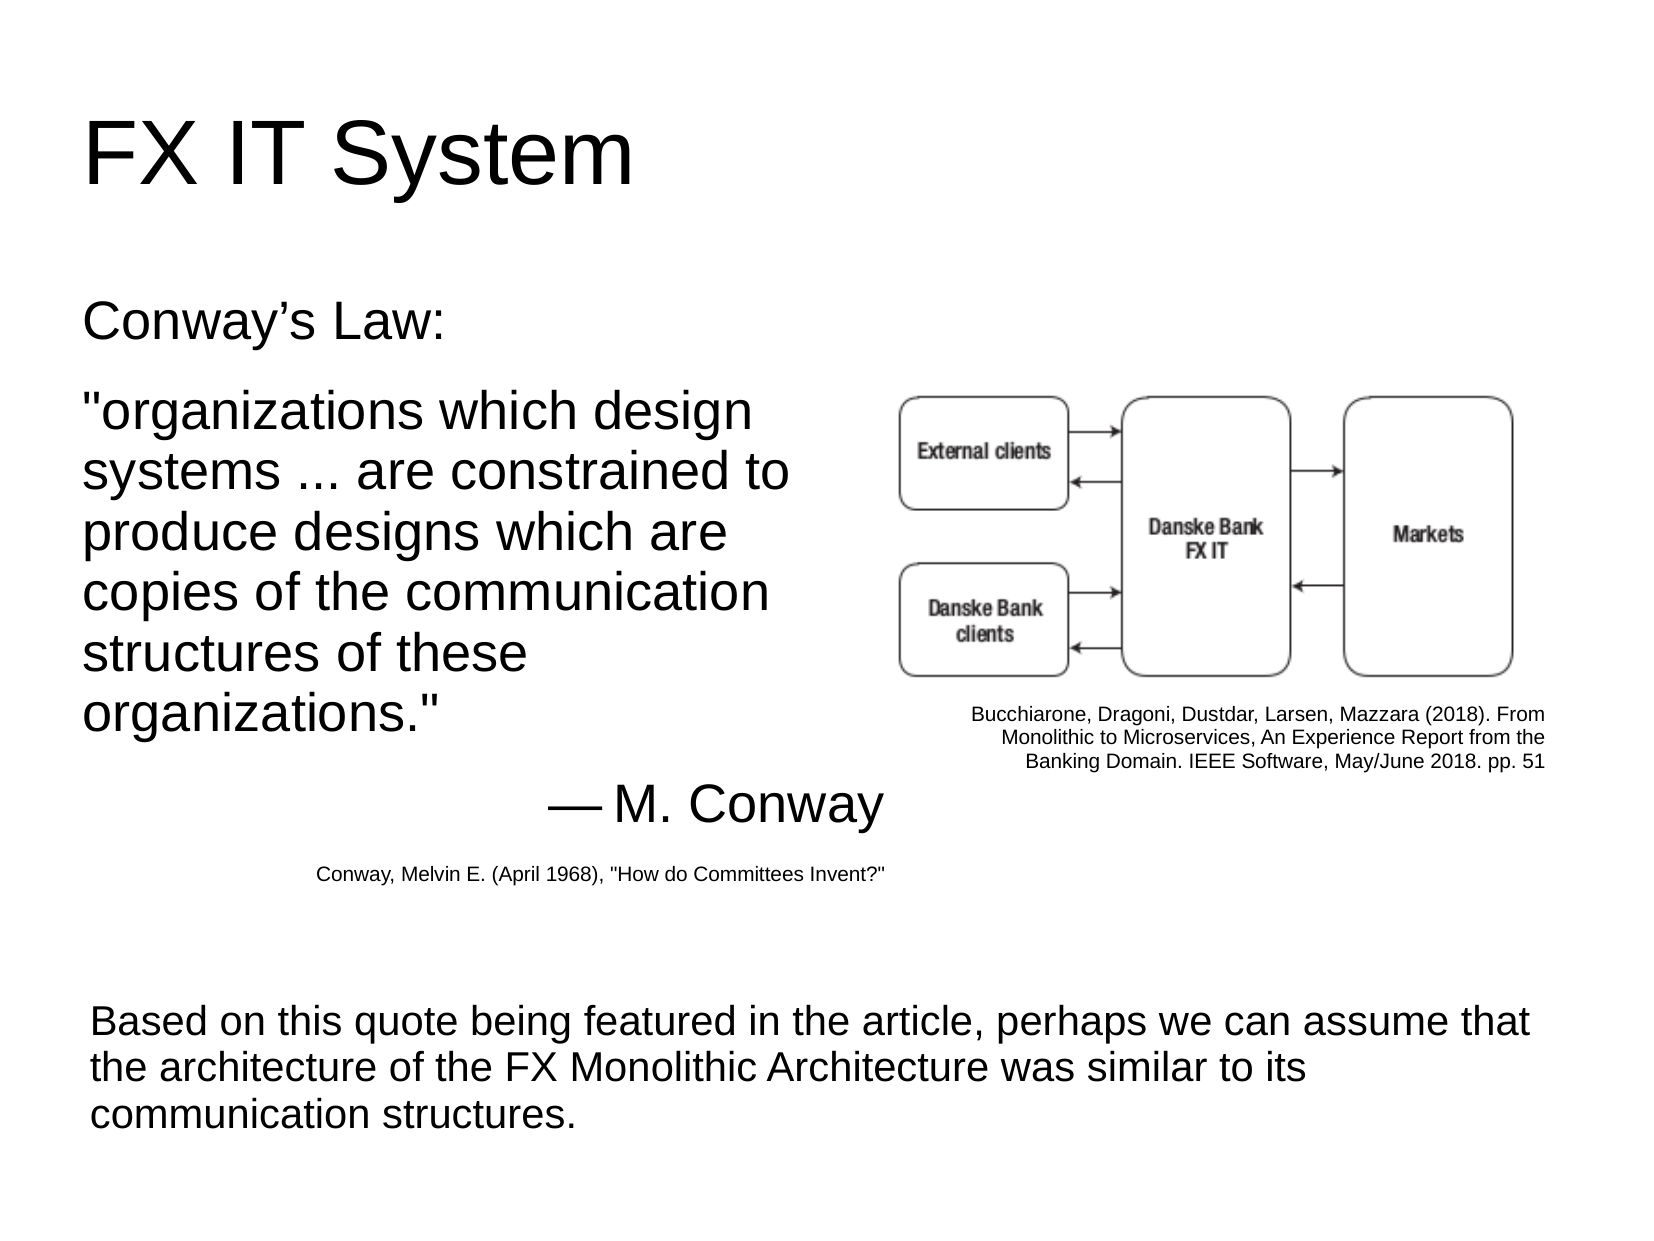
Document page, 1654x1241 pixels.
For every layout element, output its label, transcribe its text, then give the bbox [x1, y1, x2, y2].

list Conway’s Law: "organizations which design systems ... are constrained to produce designs which are copies of the communication structures of these organizations." — M. Conway Conway, Melvin E. (April 1968), "How do Committees Invent?" [82, 290, 886, 990]
text_box Bucchiarone, Dragoni, Dustdar, Larsen, Mazzara (2018). From Monolithic to Microservices, An Experience Report from the Banking Domain. IEEE Software, May/June 2018. pp. 51 [915, 695, 1561, 781]
title FX IT System [82, 49, 1571, 257]
text_box Based on this quote being featured in the article, perhaps we can assume that the architecture of the FX Monolithic Architecture was similar to its communication structures. [75, 990, 1576, 1145]
picture [886, 365, 1636, 706]
